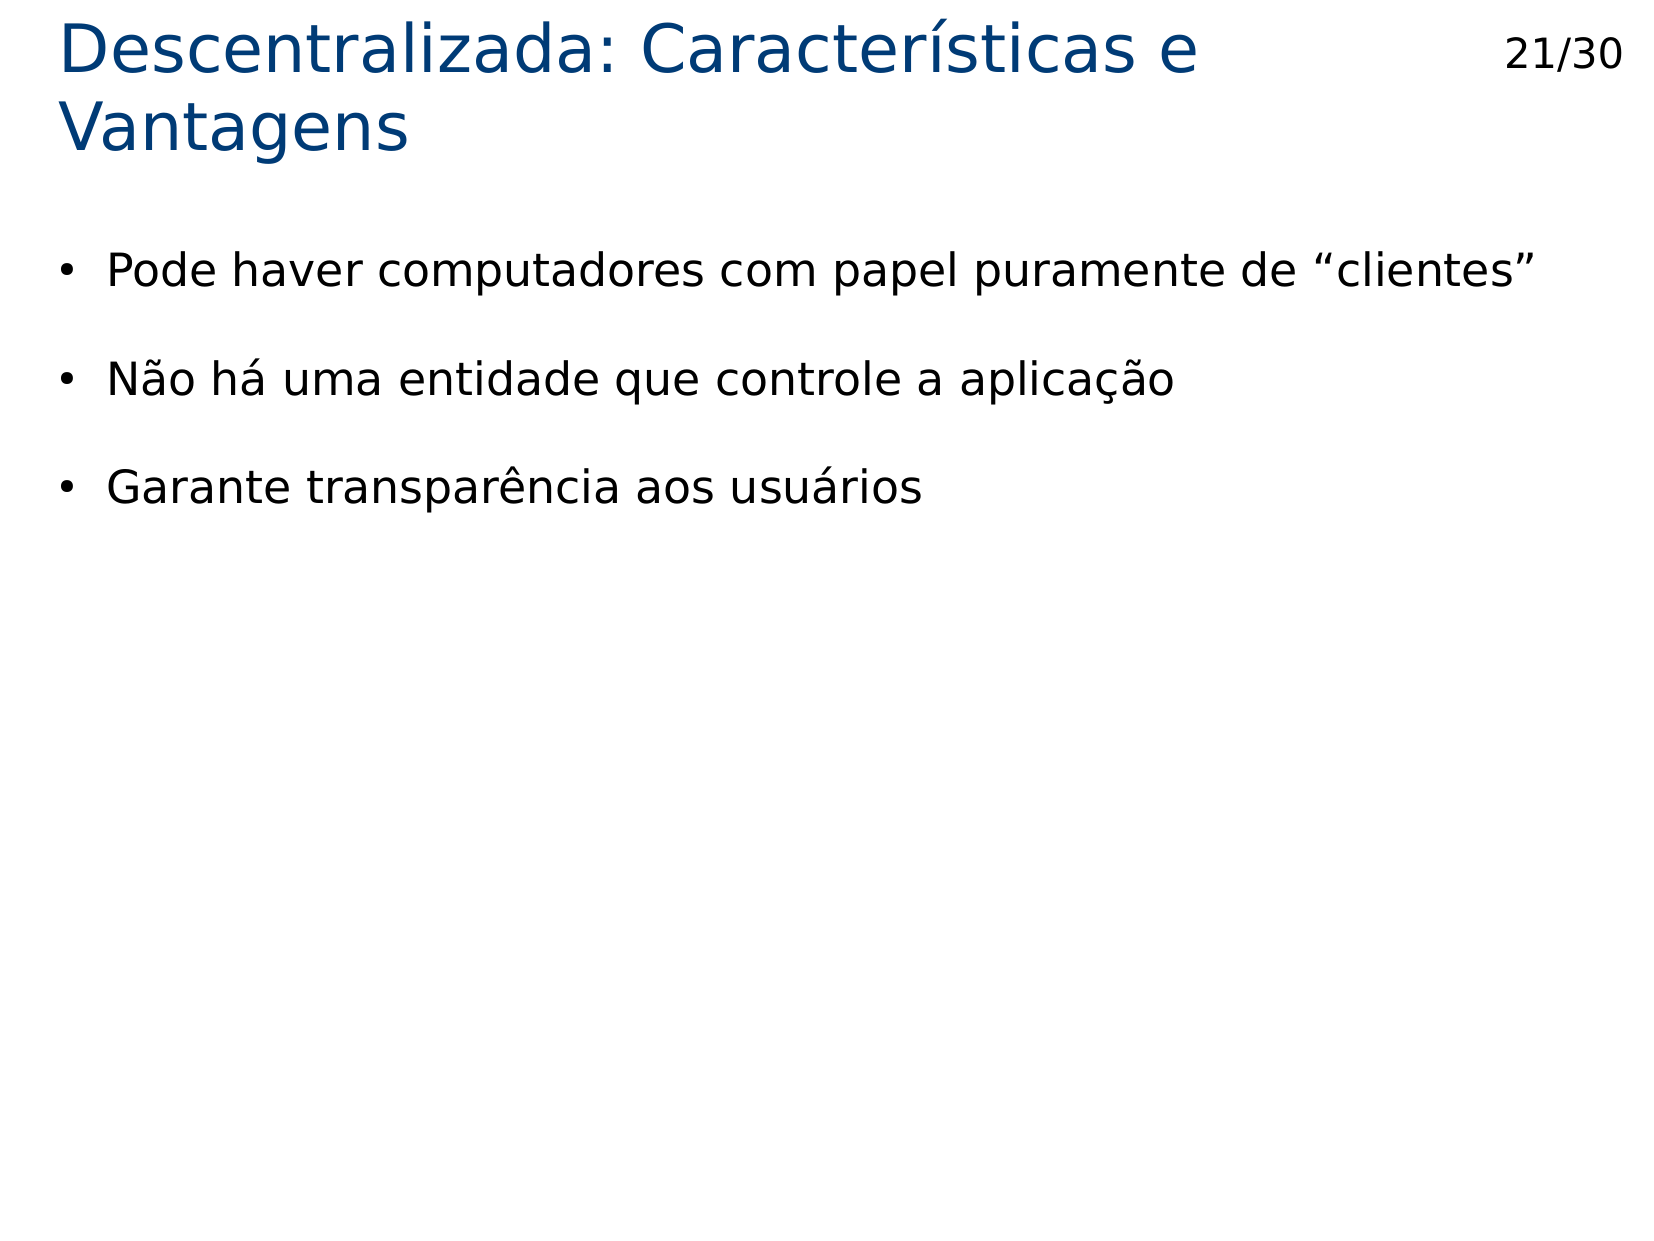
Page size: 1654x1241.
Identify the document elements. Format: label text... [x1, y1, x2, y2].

list Pode haver computadores com papel puramente de “clientes” Não há uma entidade que controle a aplicação Garante transparência aos usuários [59, 236, 1595, 1211]
title Descentralizada: Características e Vantagens [59, 10, 1506, 167]
